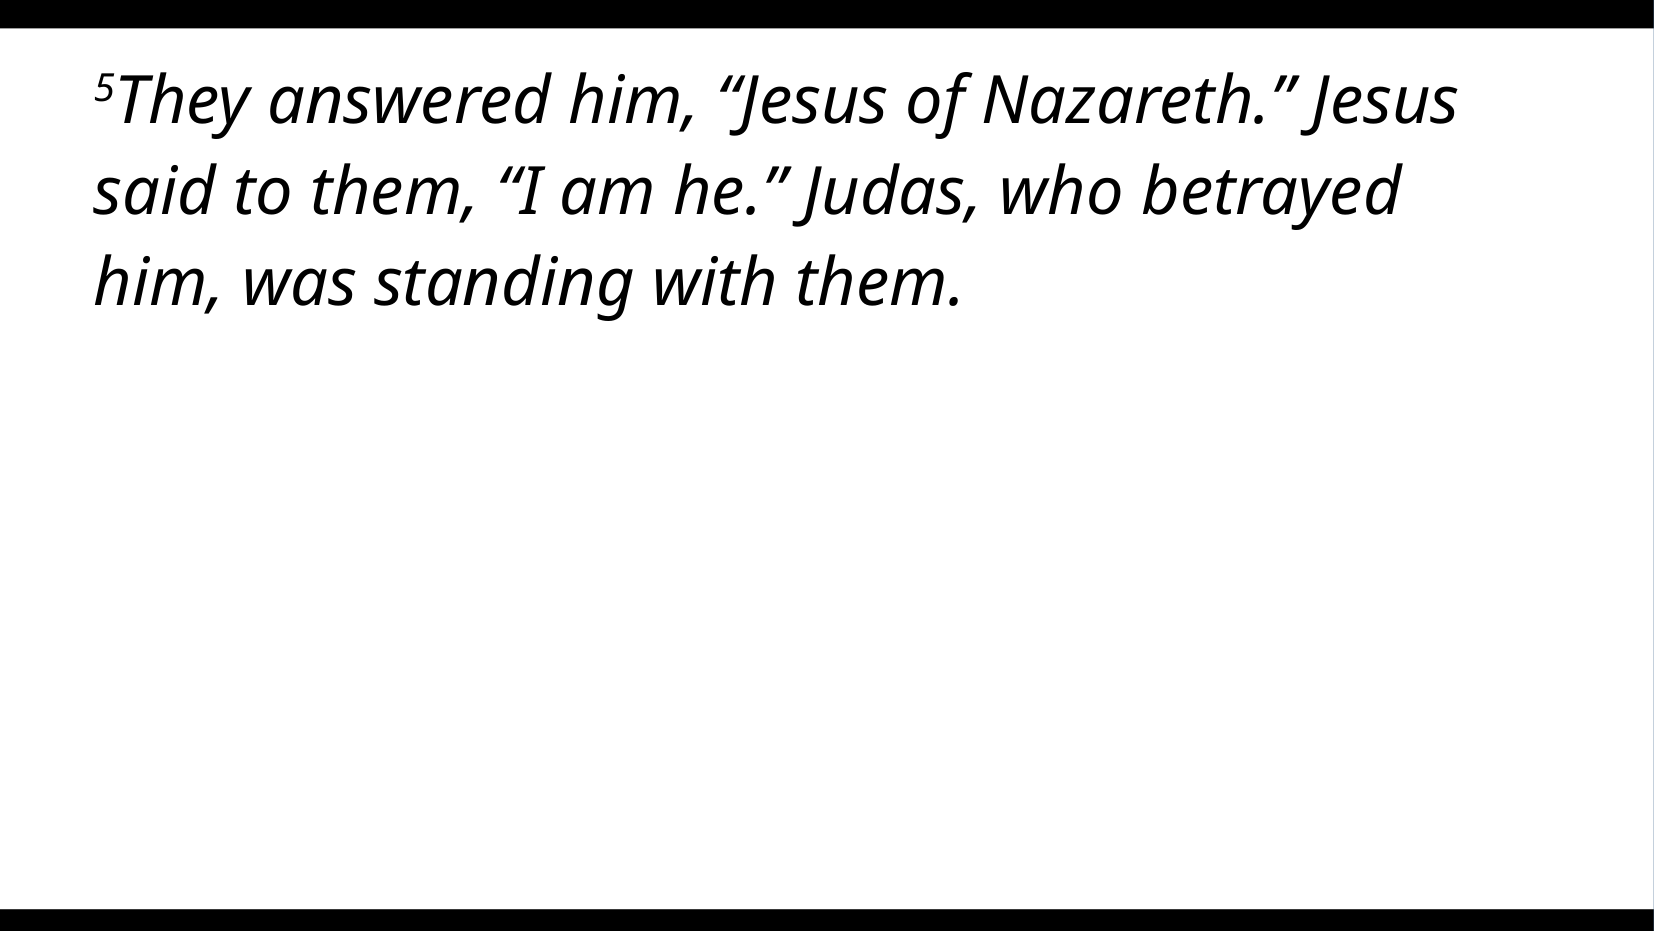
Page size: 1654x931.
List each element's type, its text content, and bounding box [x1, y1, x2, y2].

picture [0, 0, 1654, 931]
text_box 5They answered him, “Jesus of Nazareth.” Jesus said to them, “I am he.” Judas, who betrayed him, was standing with them. [78, 45, 1546, 327]
